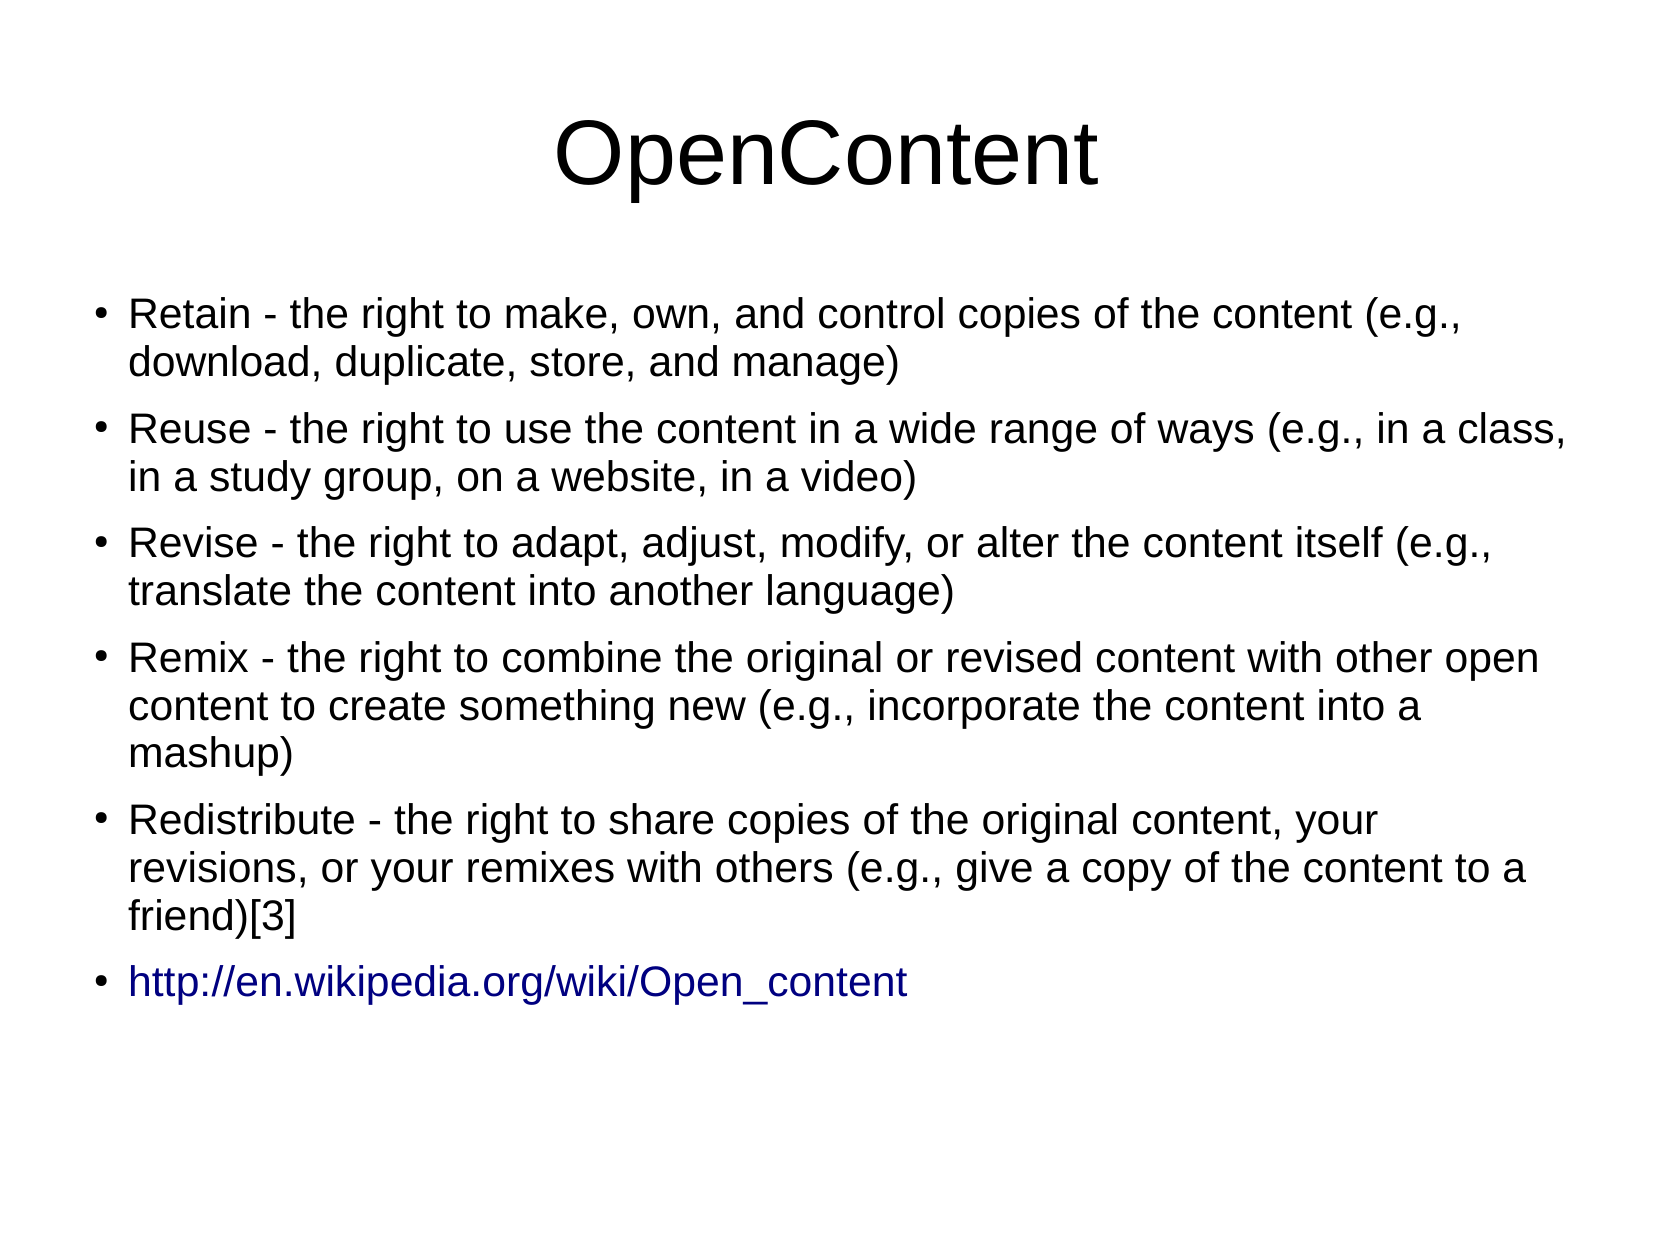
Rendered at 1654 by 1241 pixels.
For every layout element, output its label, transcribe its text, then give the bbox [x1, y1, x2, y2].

list Retain - the right to make, own, and control copies of the content (e.g., download, duplicate, store, and manage) Reuse - the right to use the content in a wide range of ways (e.g., in a class, in a study group, on a website, in a video) Revise - the right to adapt, adjust, modify, or alter the content itself (e.g., translate the content into another language) Remix - the right to combine the original or revised content with other open content to create something new (e.g., incorporate the content into a mashup) Redistribute - the right to share copies of the original content, your revisions, or your remixes with others (e.g., give a copy of the content to a friend)[3] http://en.wikipedia.org/wiki/Open_content [82, 290, 1571, 1010]
title OpenContent [82, 49, 1571, 257]
